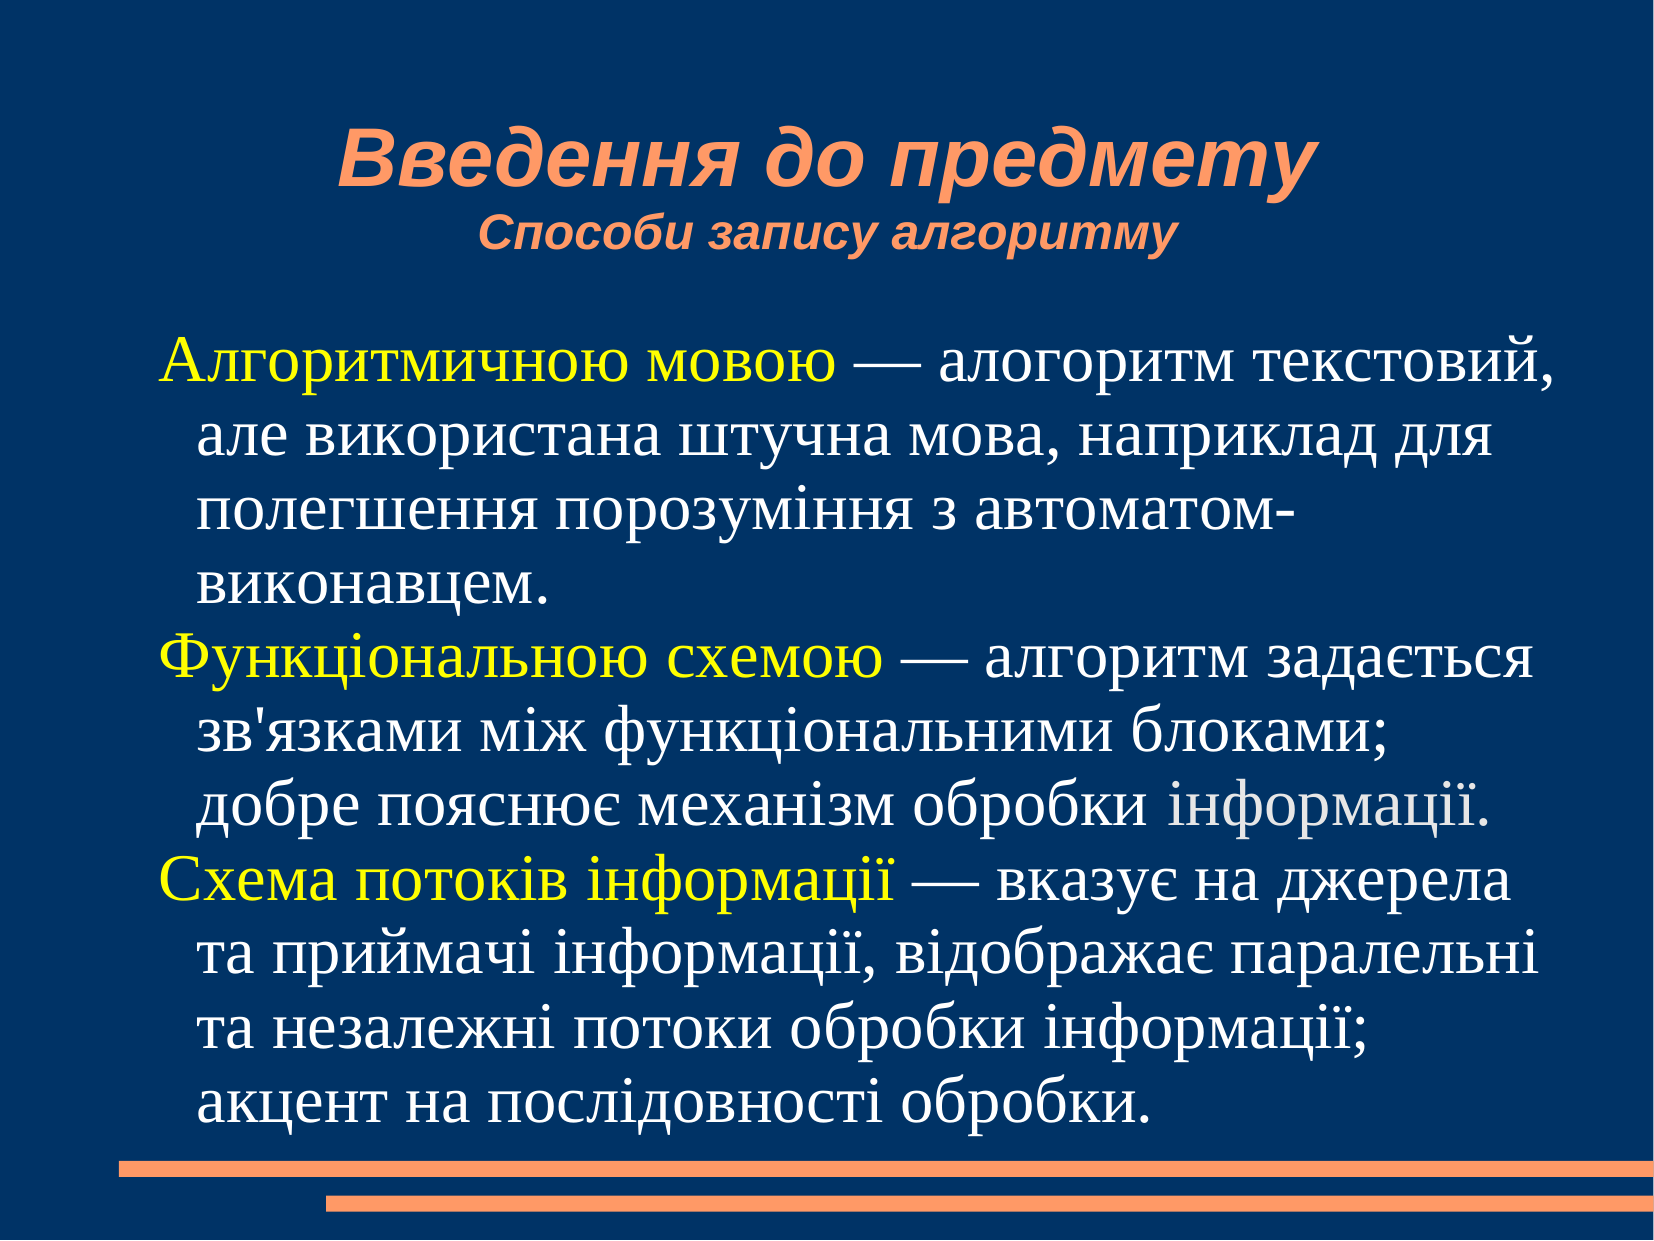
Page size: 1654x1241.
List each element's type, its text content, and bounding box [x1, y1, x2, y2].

title Введення до предмету Способи запису алгоритму [121, 46, 1534, 325]
list Алгоритмичною мовою — алогоритм текстовий, але використана штучна мова, наприклад для полегшення порозуміння з автоматом-виконавцем. Функціональною схемою — алгоритм задається зв'язками між функціональними блоками; добре пояснює механізм обробки інформації. Схема потоків інформації — вказує на джерела та приймачі інформації, відображає паралельні та незалежні потоки обробки інформації; акцент на послідовності обробки. [121, 322, 1561, 1241]
